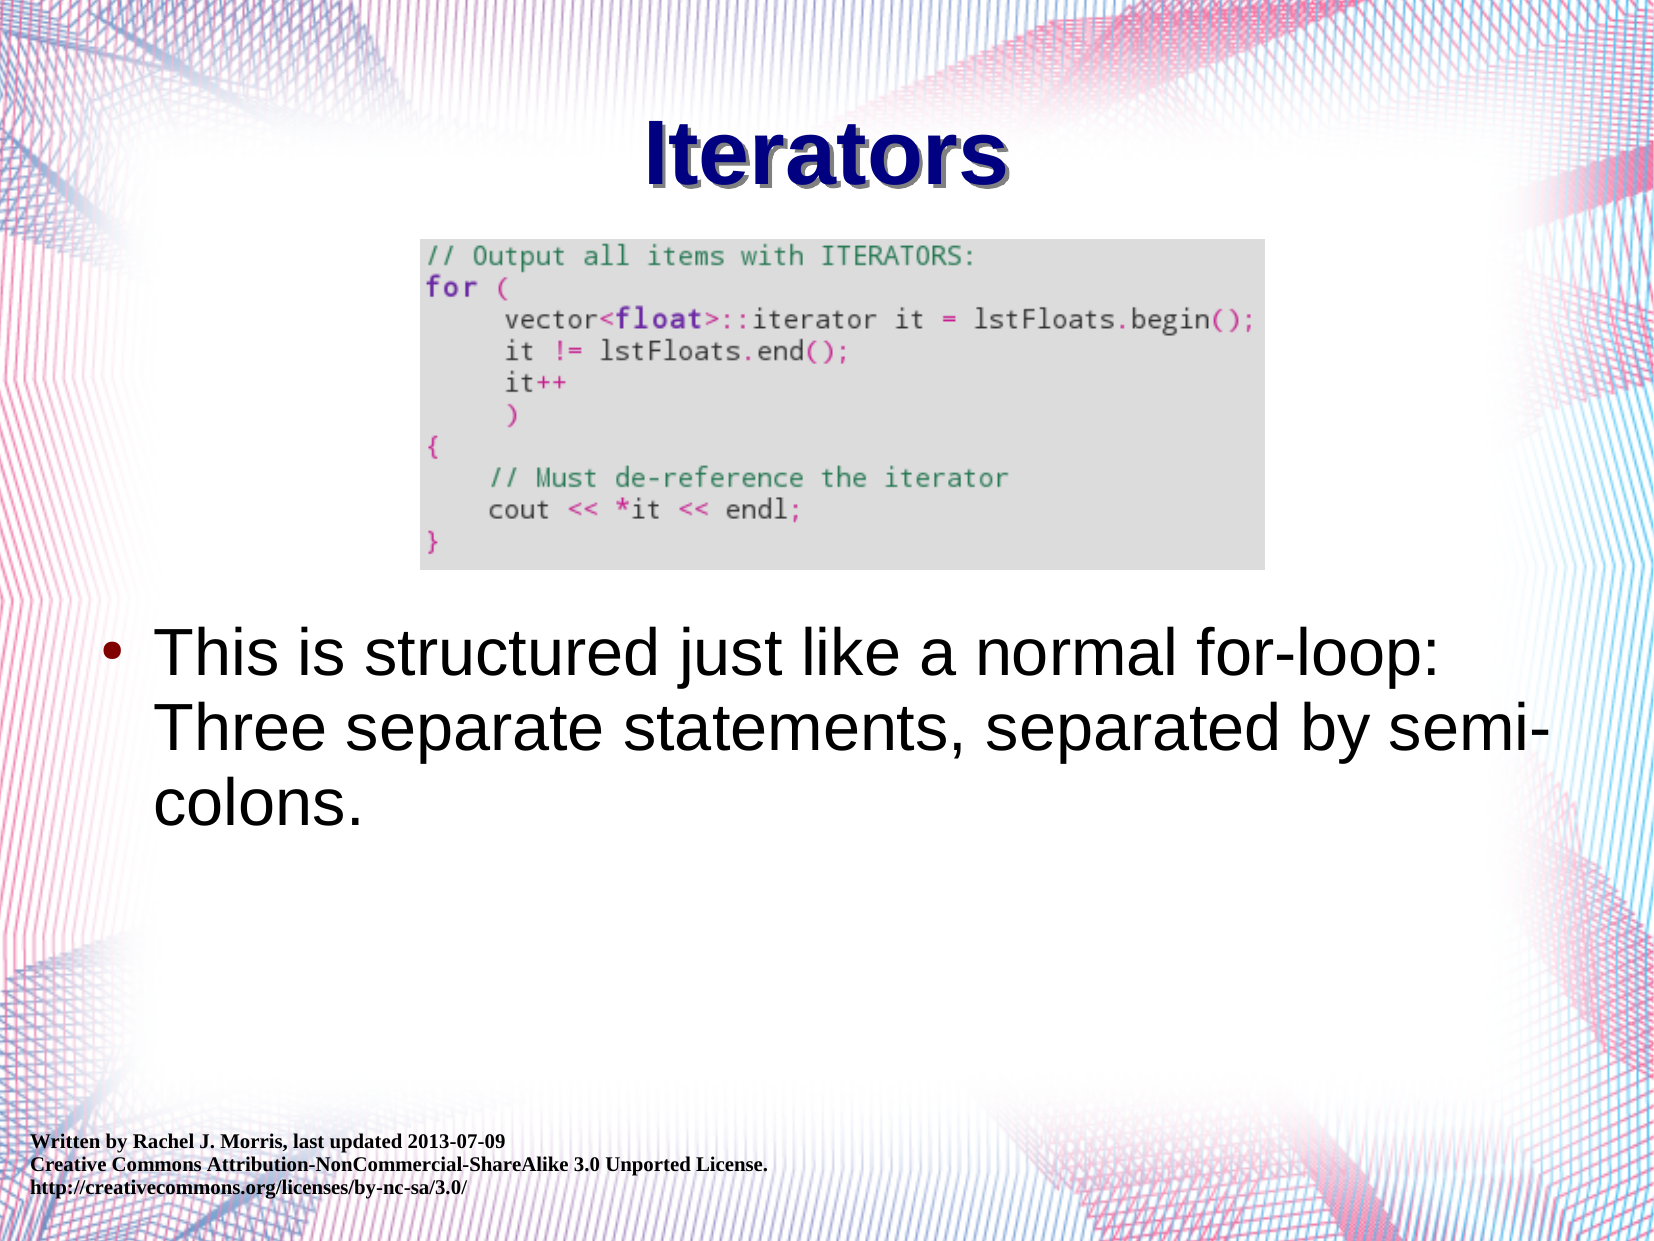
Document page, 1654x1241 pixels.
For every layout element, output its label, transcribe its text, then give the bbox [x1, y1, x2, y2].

title Iterators [82, 49, 1571, 257]
list This is structured just like a normal for-loop: Three separate statements, separated by semi-colons. [82, 615, 1571, 1010]
picture [0, 0, 1654, 1241]
